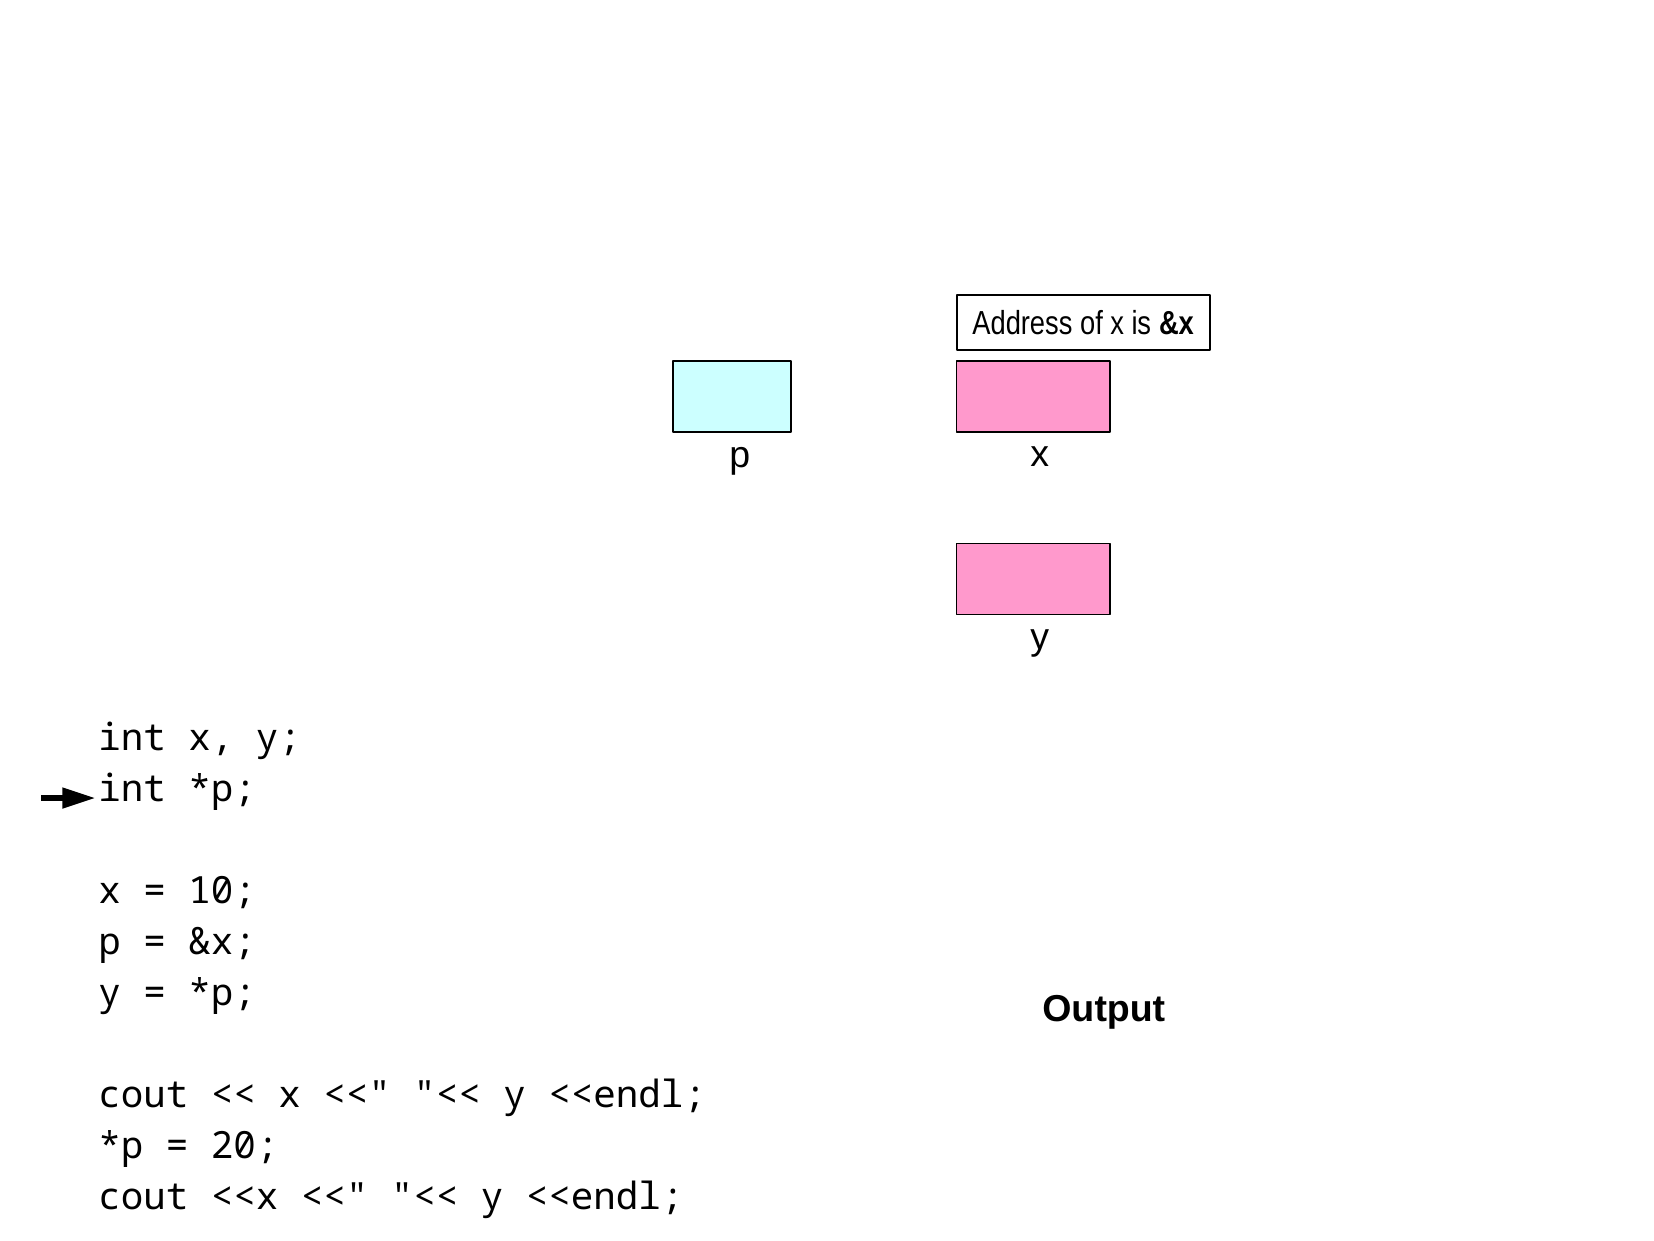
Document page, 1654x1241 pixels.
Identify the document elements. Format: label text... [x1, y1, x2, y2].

text_box Address of x is &x [956, 295, 1210, 351]
text_box [956, 360, 1111, 432]
text_box y [1015, 607, 1064, 665]
text_box x [1015, 425, 1064, 483]
text_box [673, 360, 792, 432]
text_box [956, 543, 1111, 615]
text_box p [714, 425, 765, 483]
text_box int x, y; int *p; x = 10; p = &x; y = *p; cout << x <<" "<< y <<endl; *p = 20; cout <<x <<" "<< y <<endl; [82, 702, 722, 1156]
text_box Output [1027, 980, 1181, 1122]
